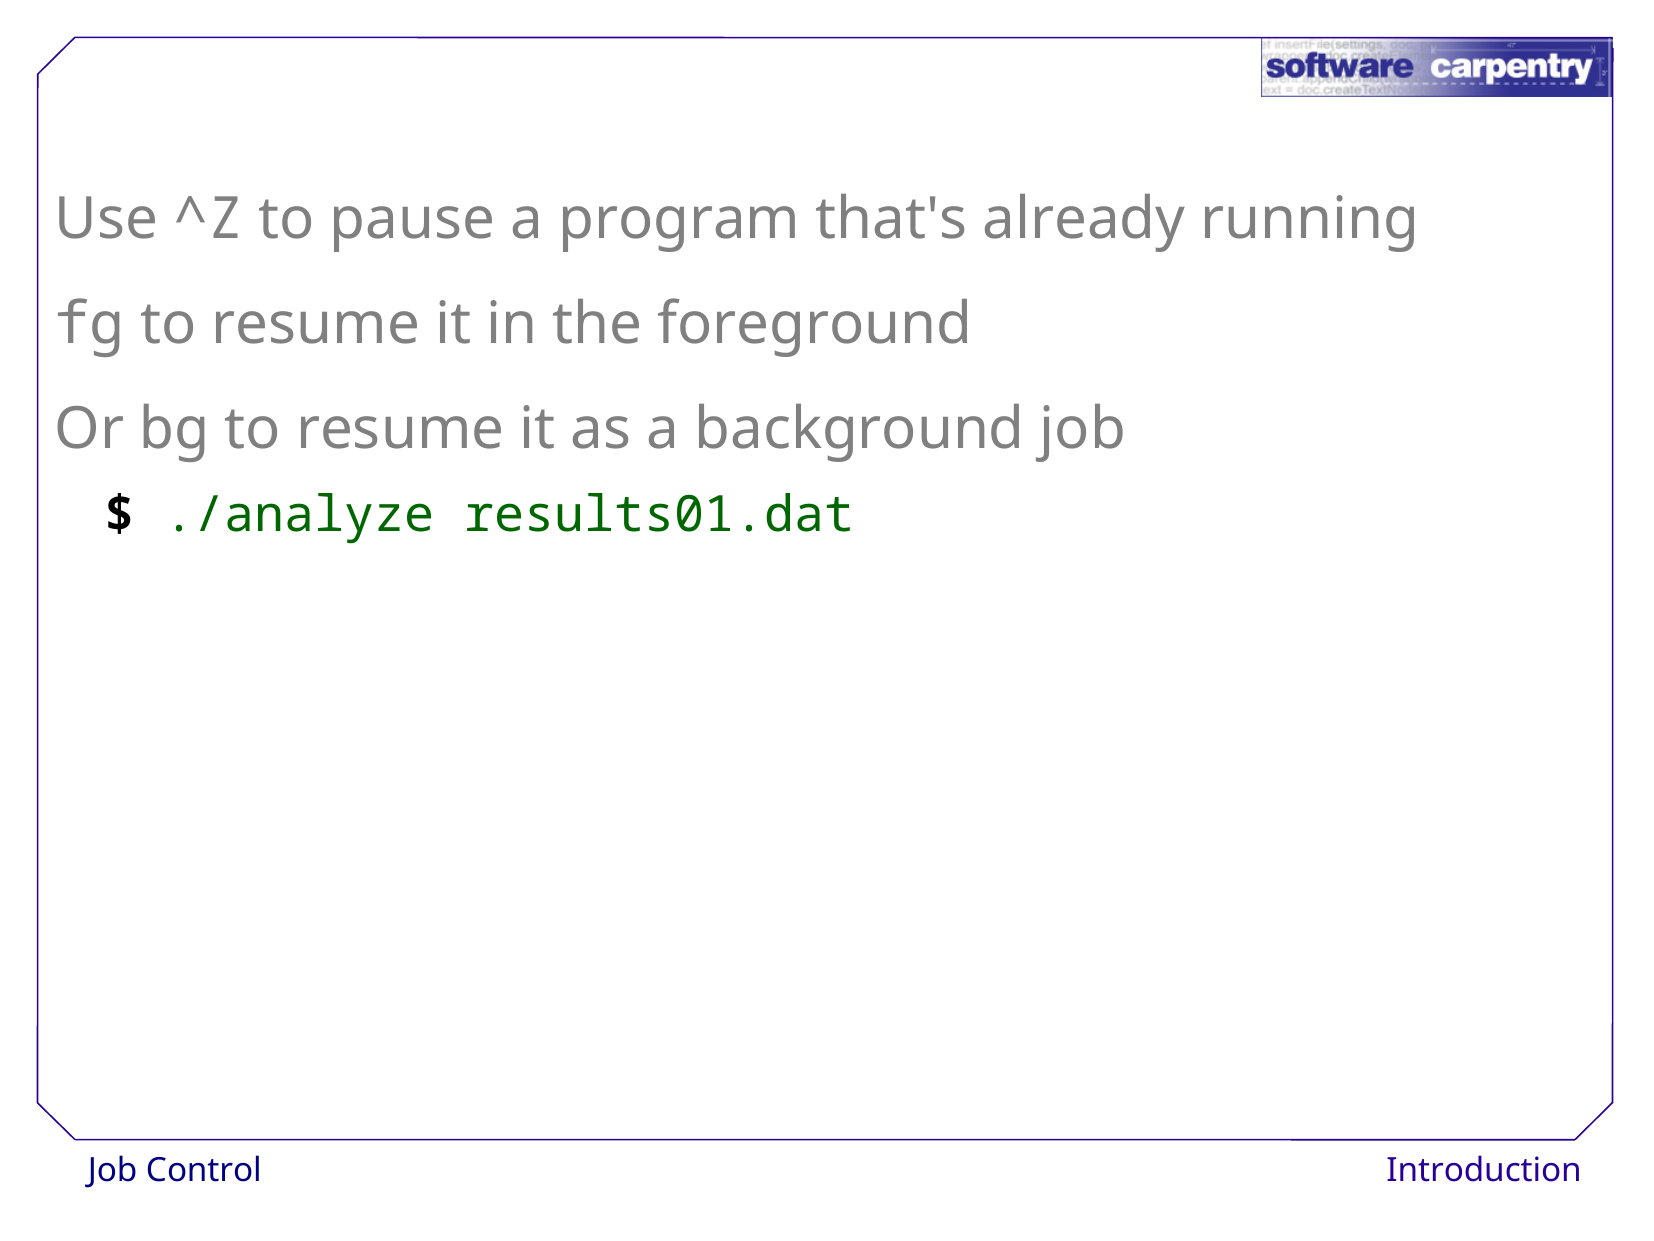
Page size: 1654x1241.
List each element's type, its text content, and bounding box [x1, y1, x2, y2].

text_box Use ^Z to pause a program that's already running fg to resume it in the foreground Or bg to resume it as a background job [40, 138, 1585, 469]
picture [1261, 39, 1613, 97]
text_box $ ./analyze results01.dat [89, 469, 1512, 1093]
